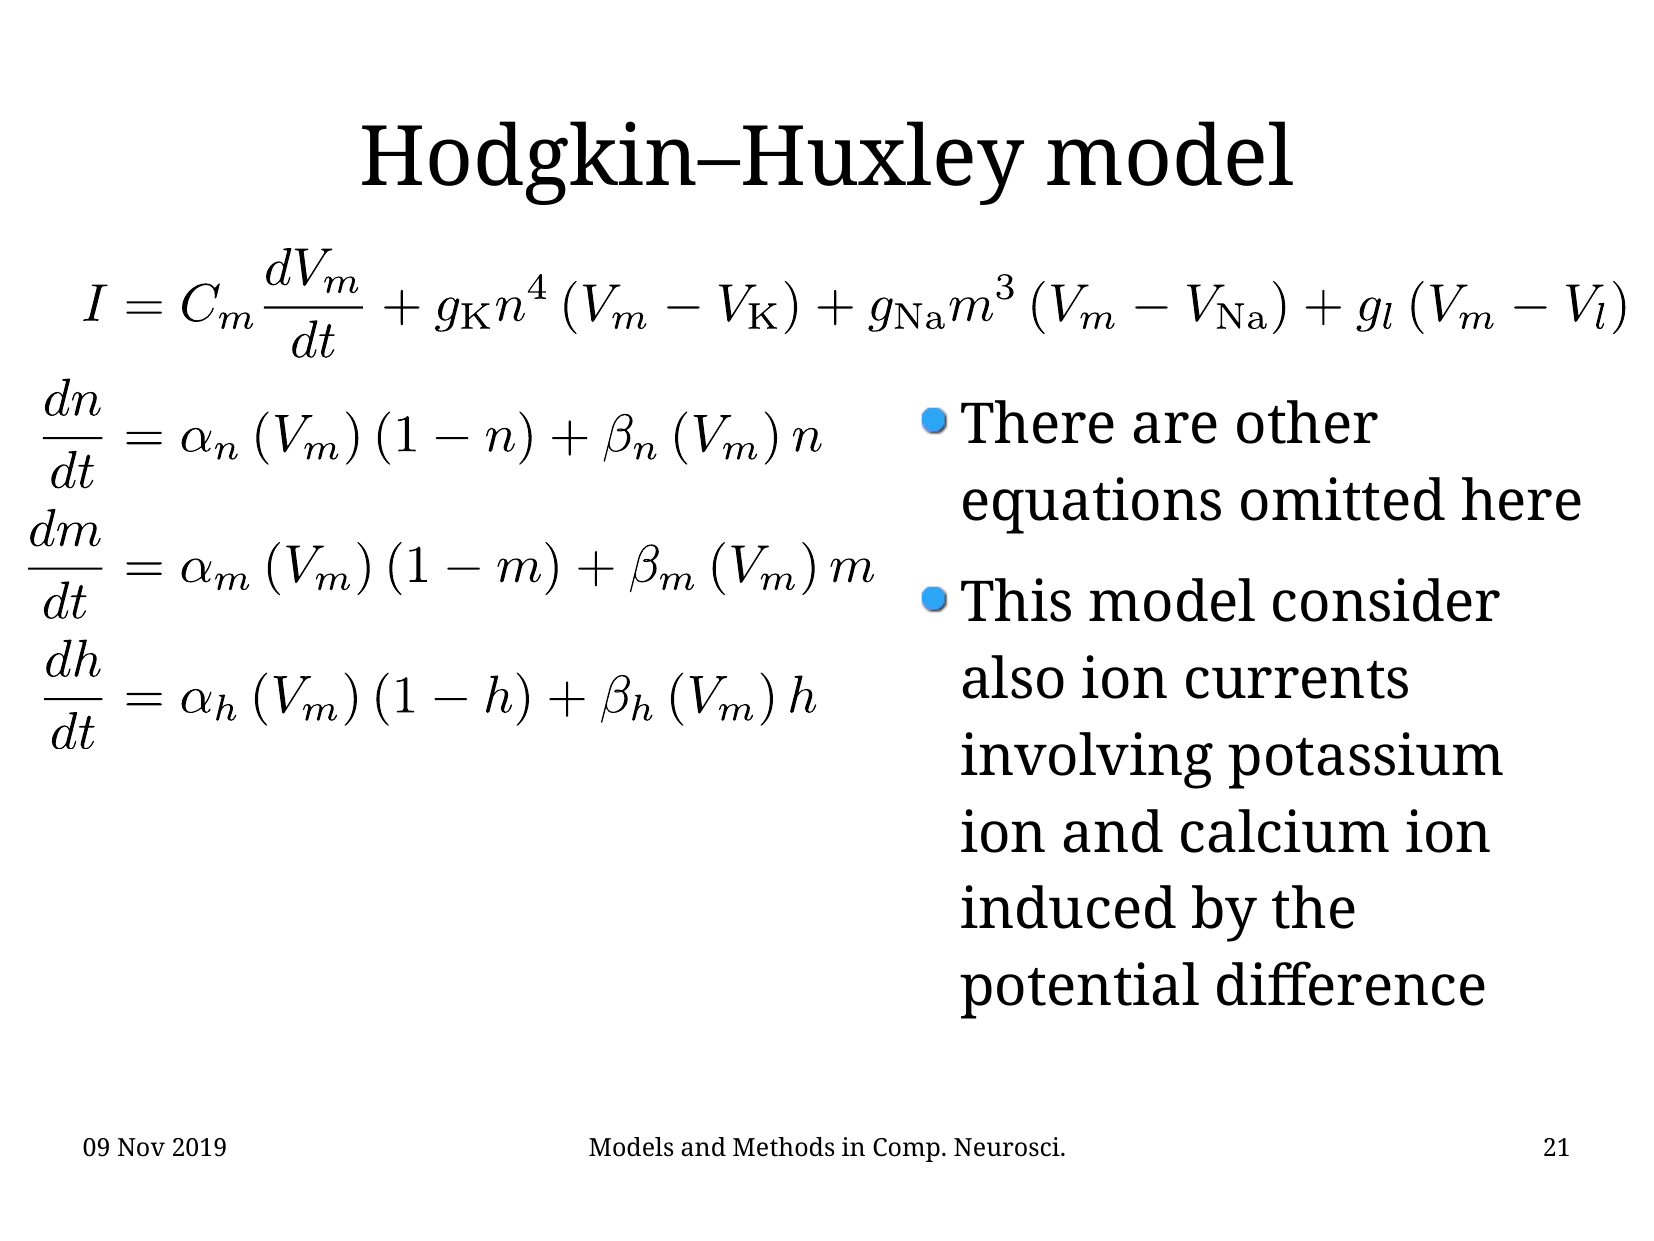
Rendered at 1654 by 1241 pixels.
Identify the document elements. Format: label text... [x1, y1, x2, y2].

picture [28, 248, 1631, 749]
list There are other equations omitted here This model consider also ion currents involving potassium ion and calcium ion induced by the potential difference [906, 383, 1589, 1103]
title Hodgkin–Huxley model [82, 49, 1571, 248]
